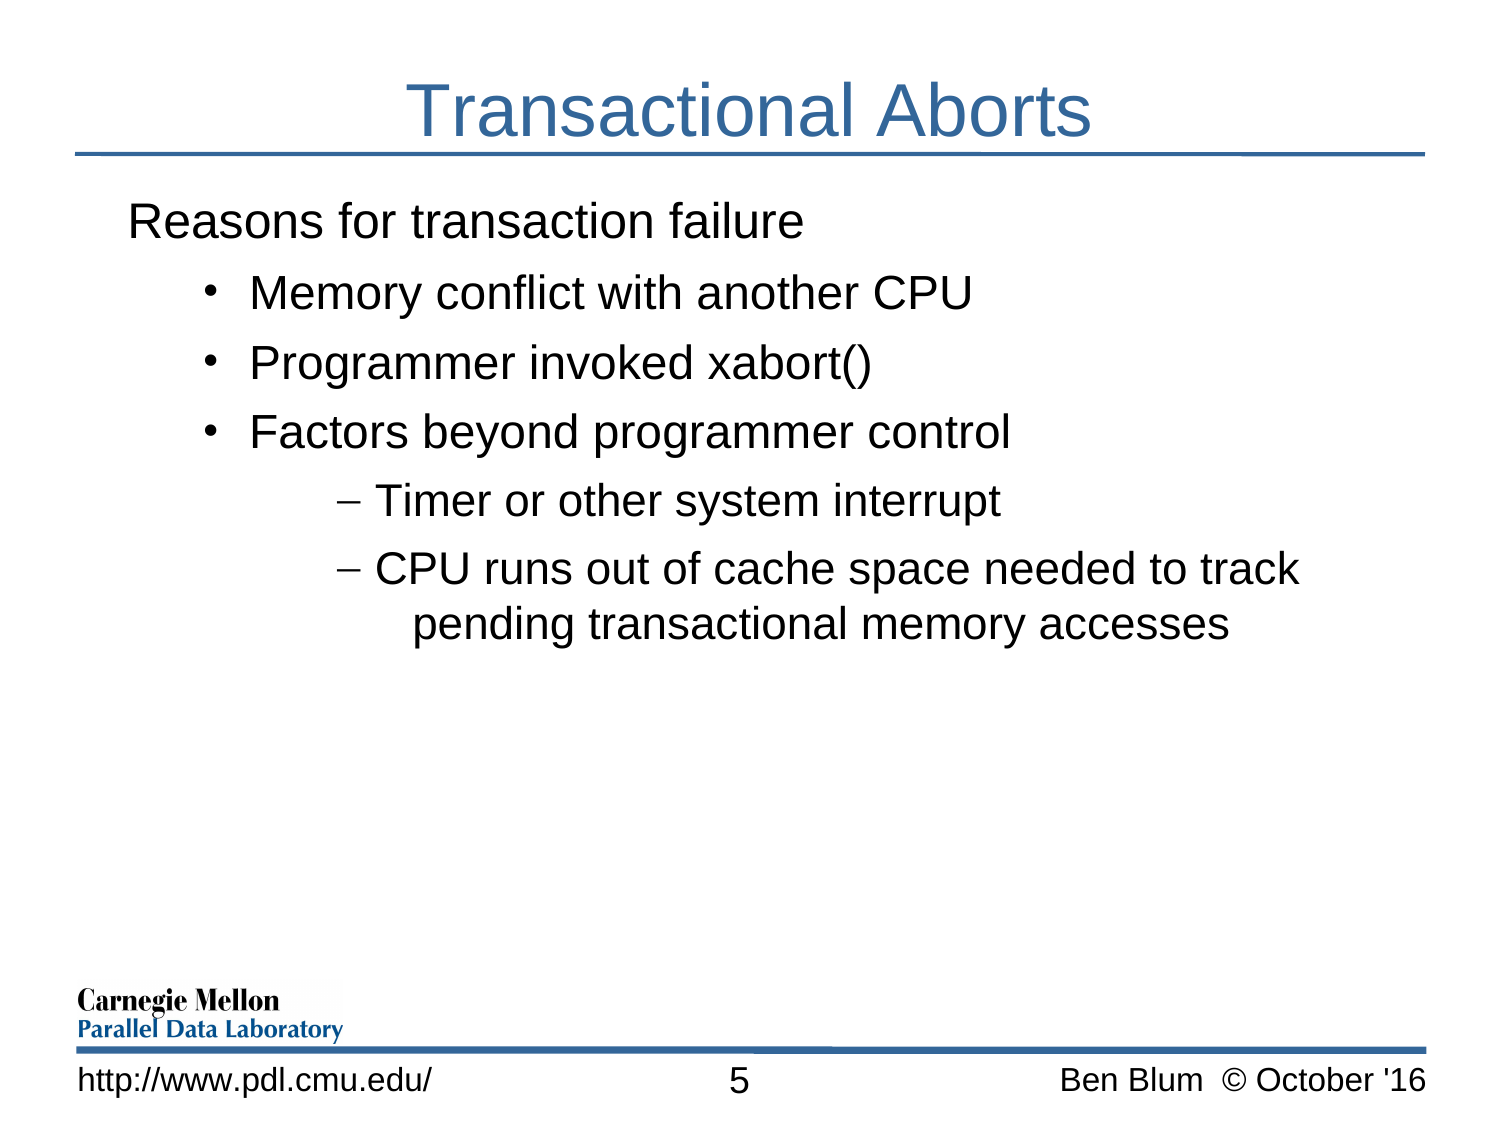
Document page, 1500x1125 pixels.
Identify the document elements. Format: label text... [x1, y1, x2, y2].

picture [77, 979, 343, 1044]
title Transactional Aborts [112, 50, 1388, 163]
list Reasons for transaction failure Memory conflict with another CPU Programmer invoked xabort() Factors beyond programmer control Timer or other system interrupt CPU runs out of cache space needed to track pending transactional memory accesses [112, 181, 1388, 961]
